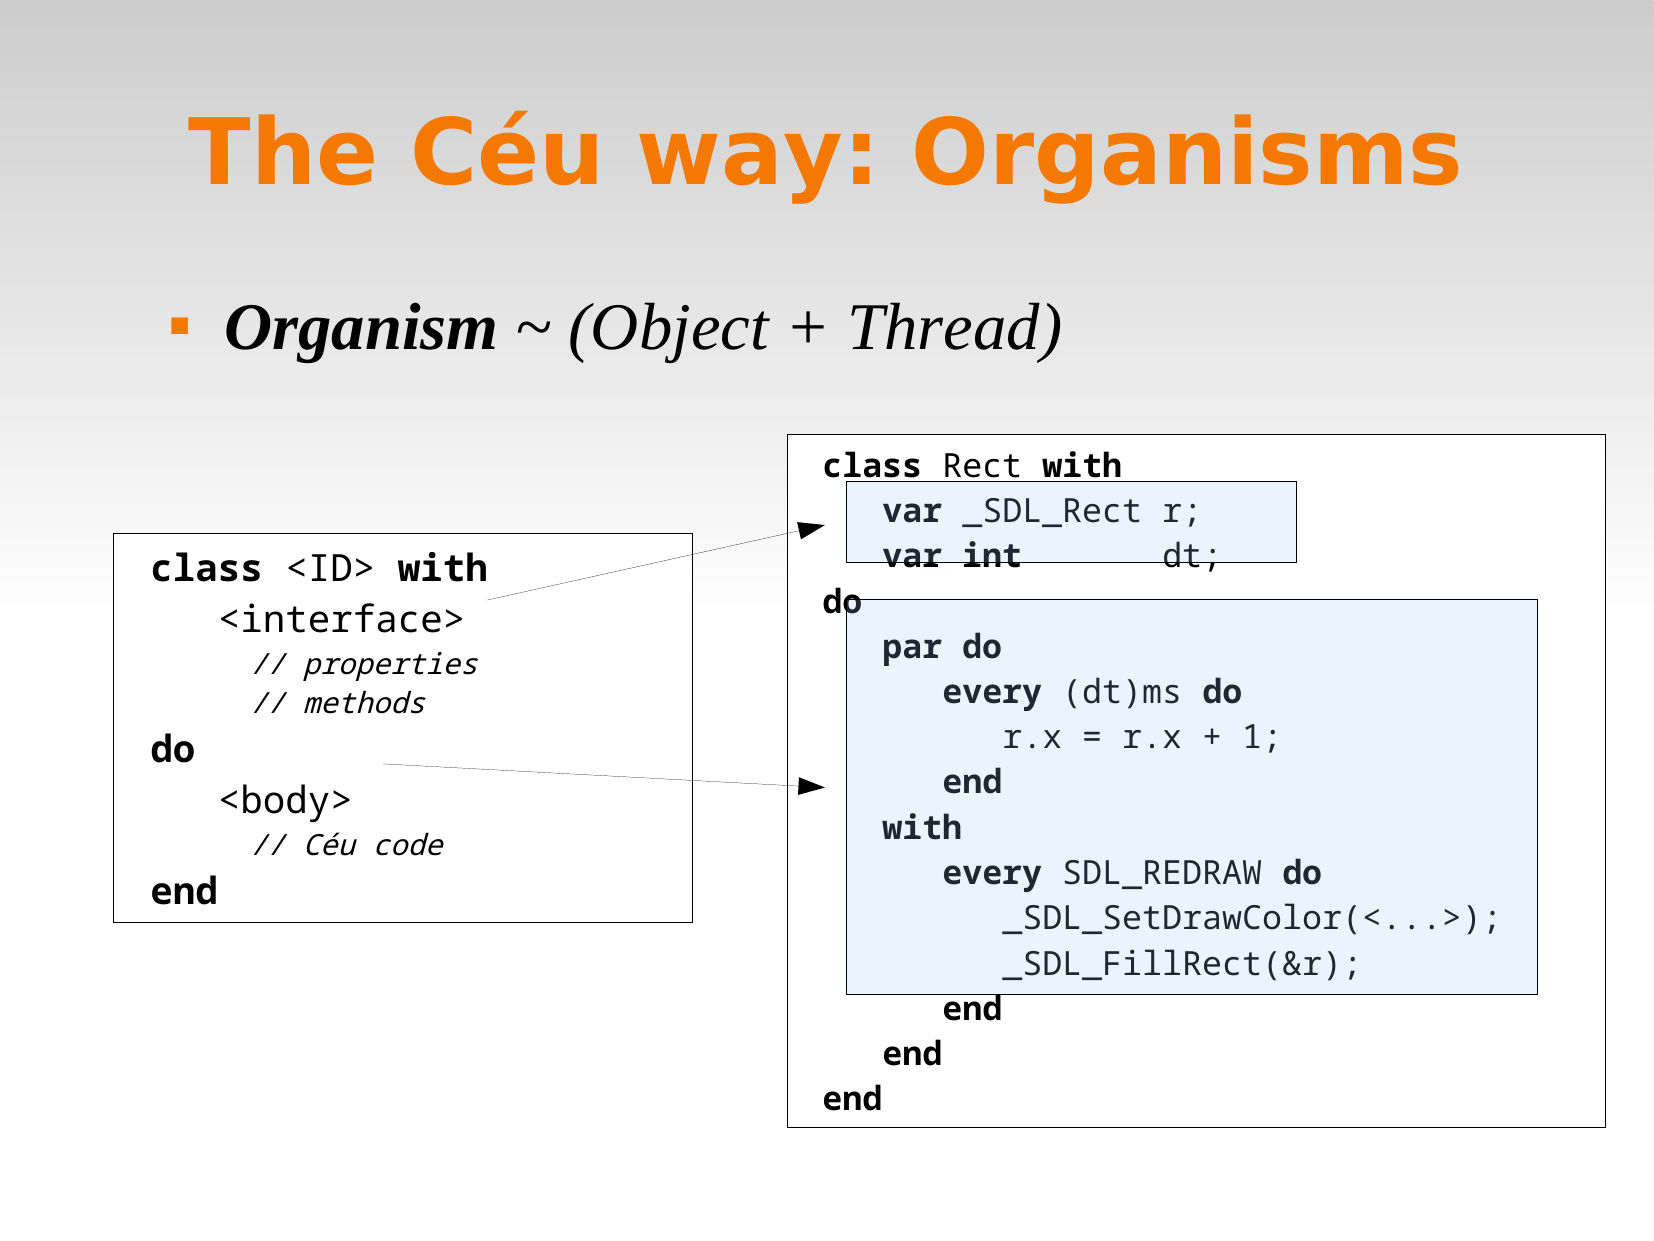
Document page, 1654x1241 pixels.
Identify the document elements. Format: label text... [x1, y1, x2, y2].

chart [769, 591, 888, 651]
text_box class Rect with var _SDL_Rect r; var int dt; do par do every (dt)ms do r.x = r.x + 1; end with every SDL_REDRAW do _SDL_SetDrawColor(<...>); _SDL_FillRect(&r); end end end [787, 434, 1606, 1044]
list Organism ~ (Object + Thread) [82, 290, 1571, 1094]
text_box [846, 599, 1538, 995]
text_box [846, 481, 1297, 563]
title The Céu way: Organisms [82, 49, 1571, 257]
